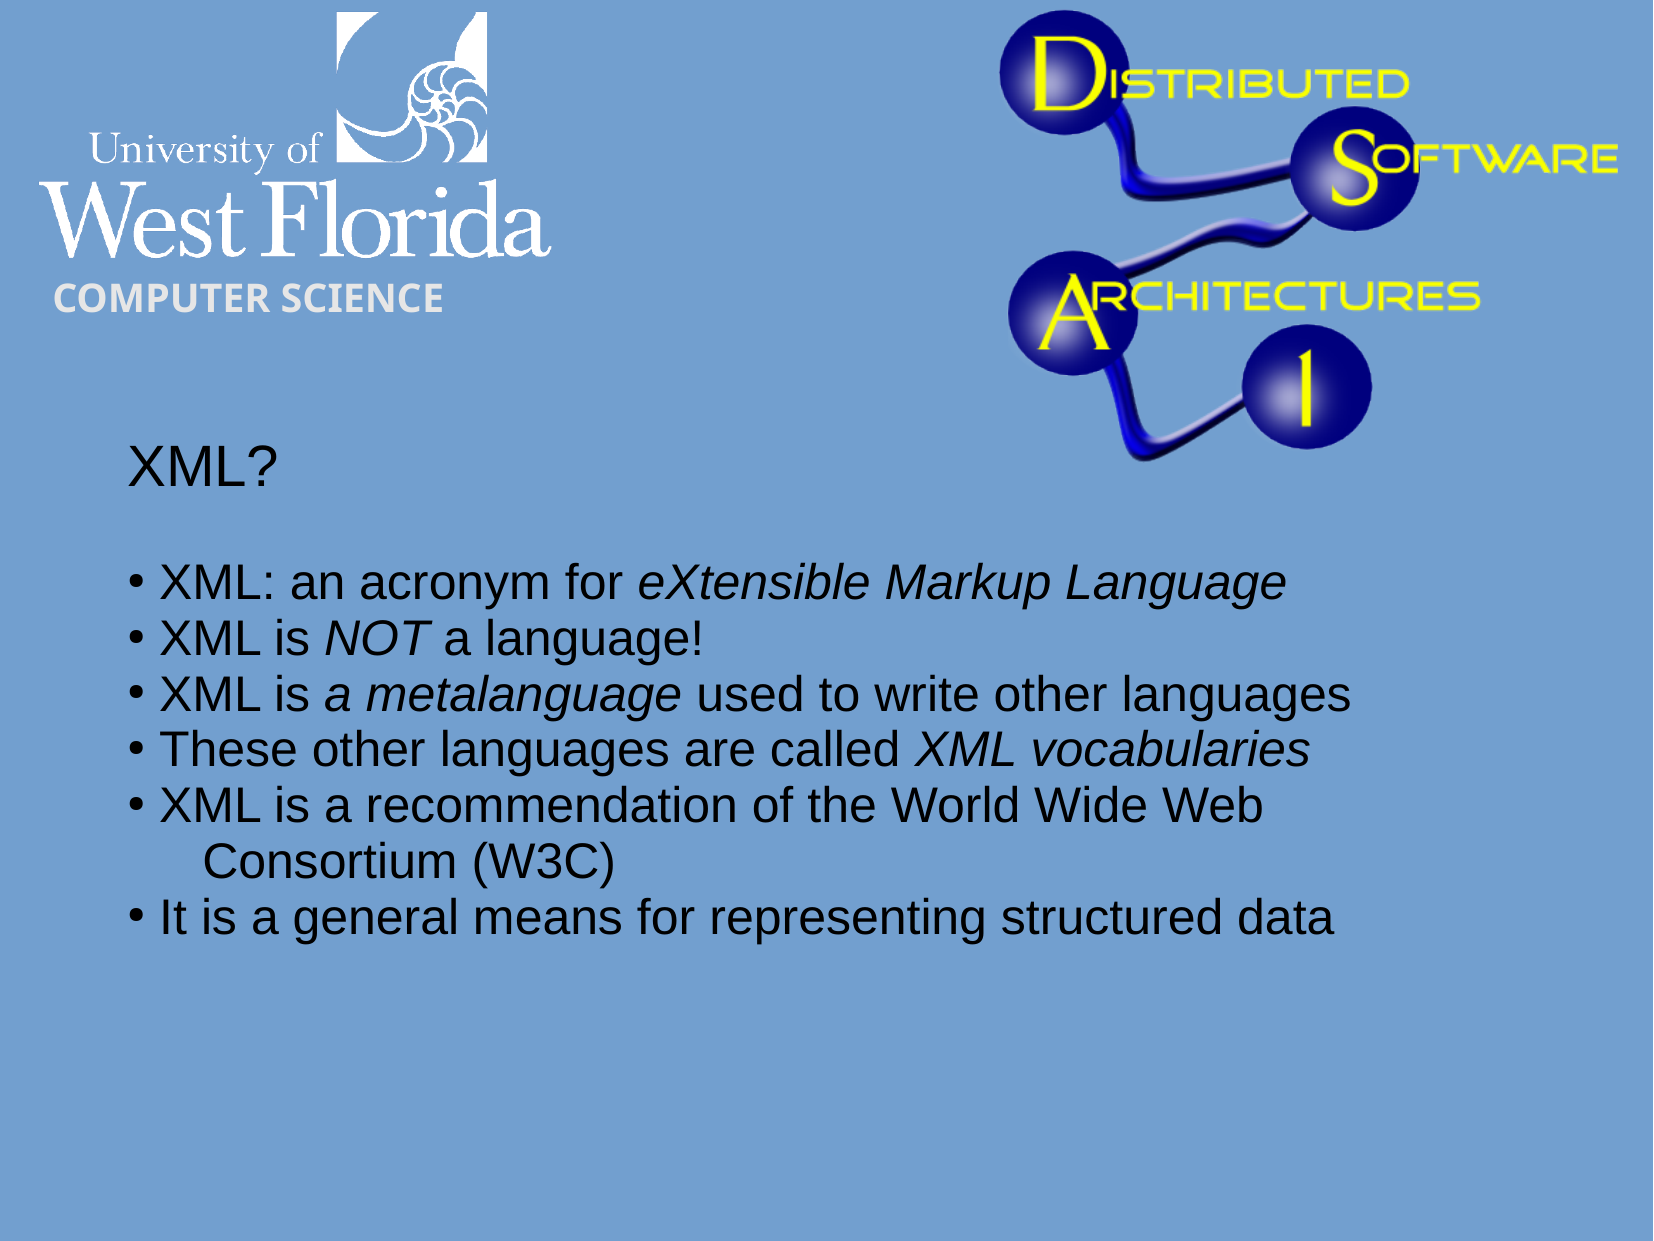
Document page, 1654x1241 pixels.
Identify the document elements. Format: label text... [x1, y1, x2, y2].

text_box XML? XML: an acronym for eXtensible Markup Language XML is NOT a language! XML is a metalanguage used to write other languages These other languages are called XML vocabularies XML is a recommendation of the World Wide Web Consortium (W3C) It is a general means for representing structured data [112, 426, 1426, 1241]
picture [910, 0, 1654, 506]
picture [37, 0, 559, 262]
text_box COMPUTER SCIENCE [37, 262, 563, 325]
